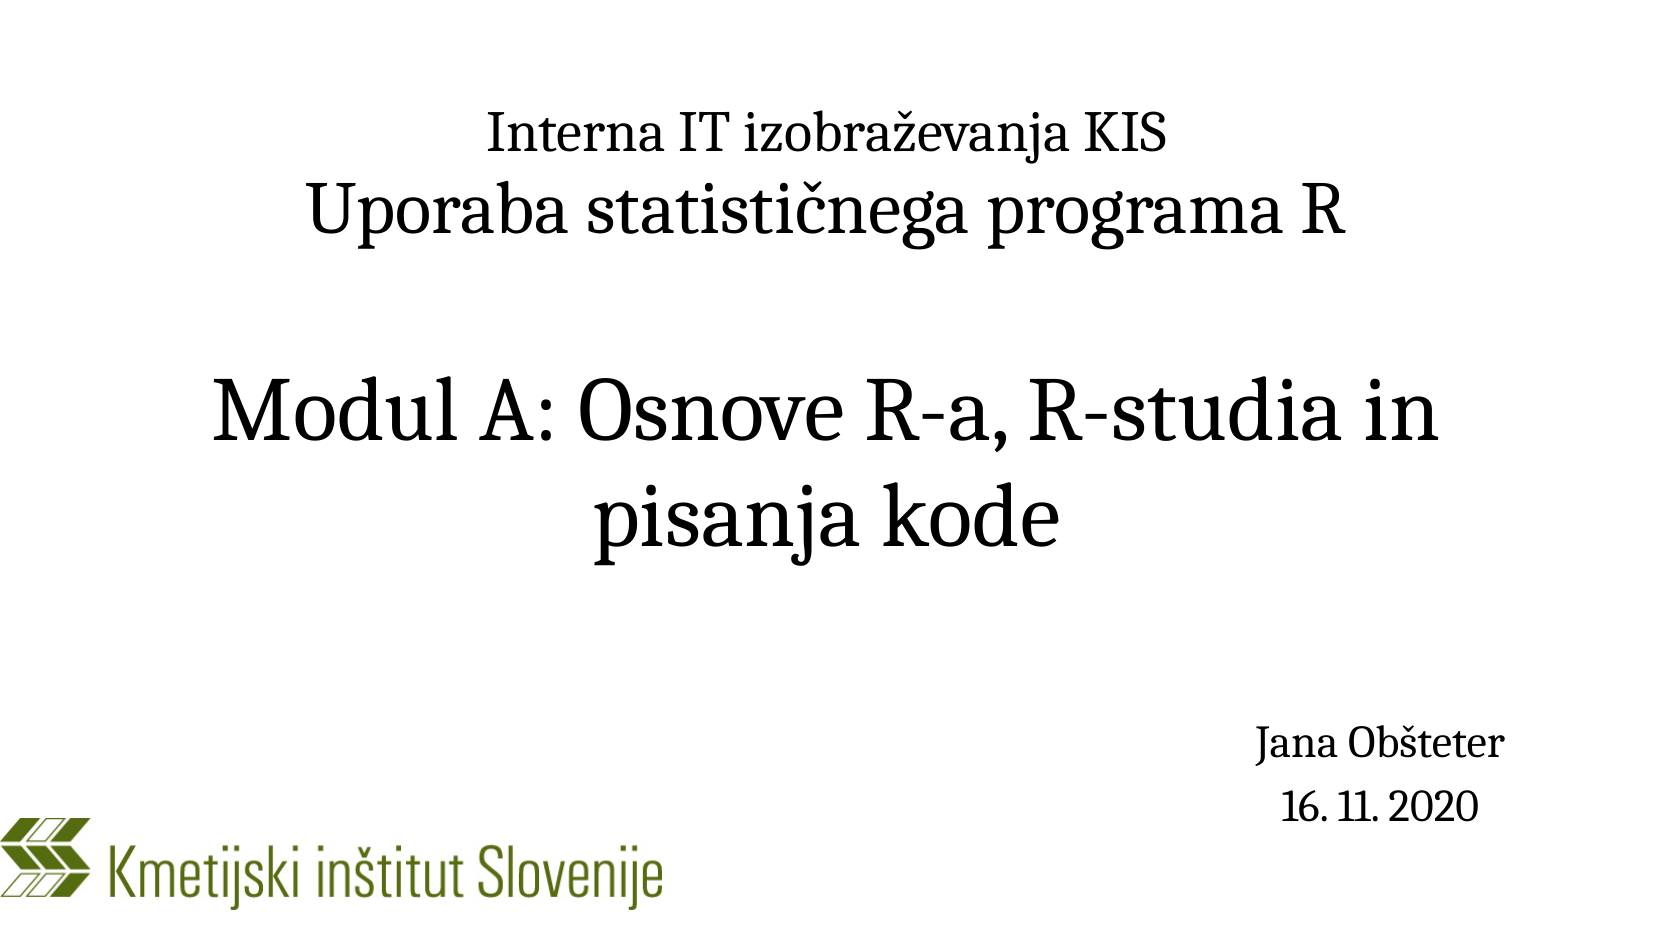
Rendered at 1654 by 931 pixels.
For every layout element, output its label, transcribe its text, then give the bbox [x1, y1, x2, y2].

picture [0, 818, 662, 910]
title Interna IT izobraževanja KIS Uporaba statističnega programa R Modul A: Osnove R-a, R-studia in pisanja kode Jana Obšteter 16. 11. 2020 [82, 34, 1571, 898]
